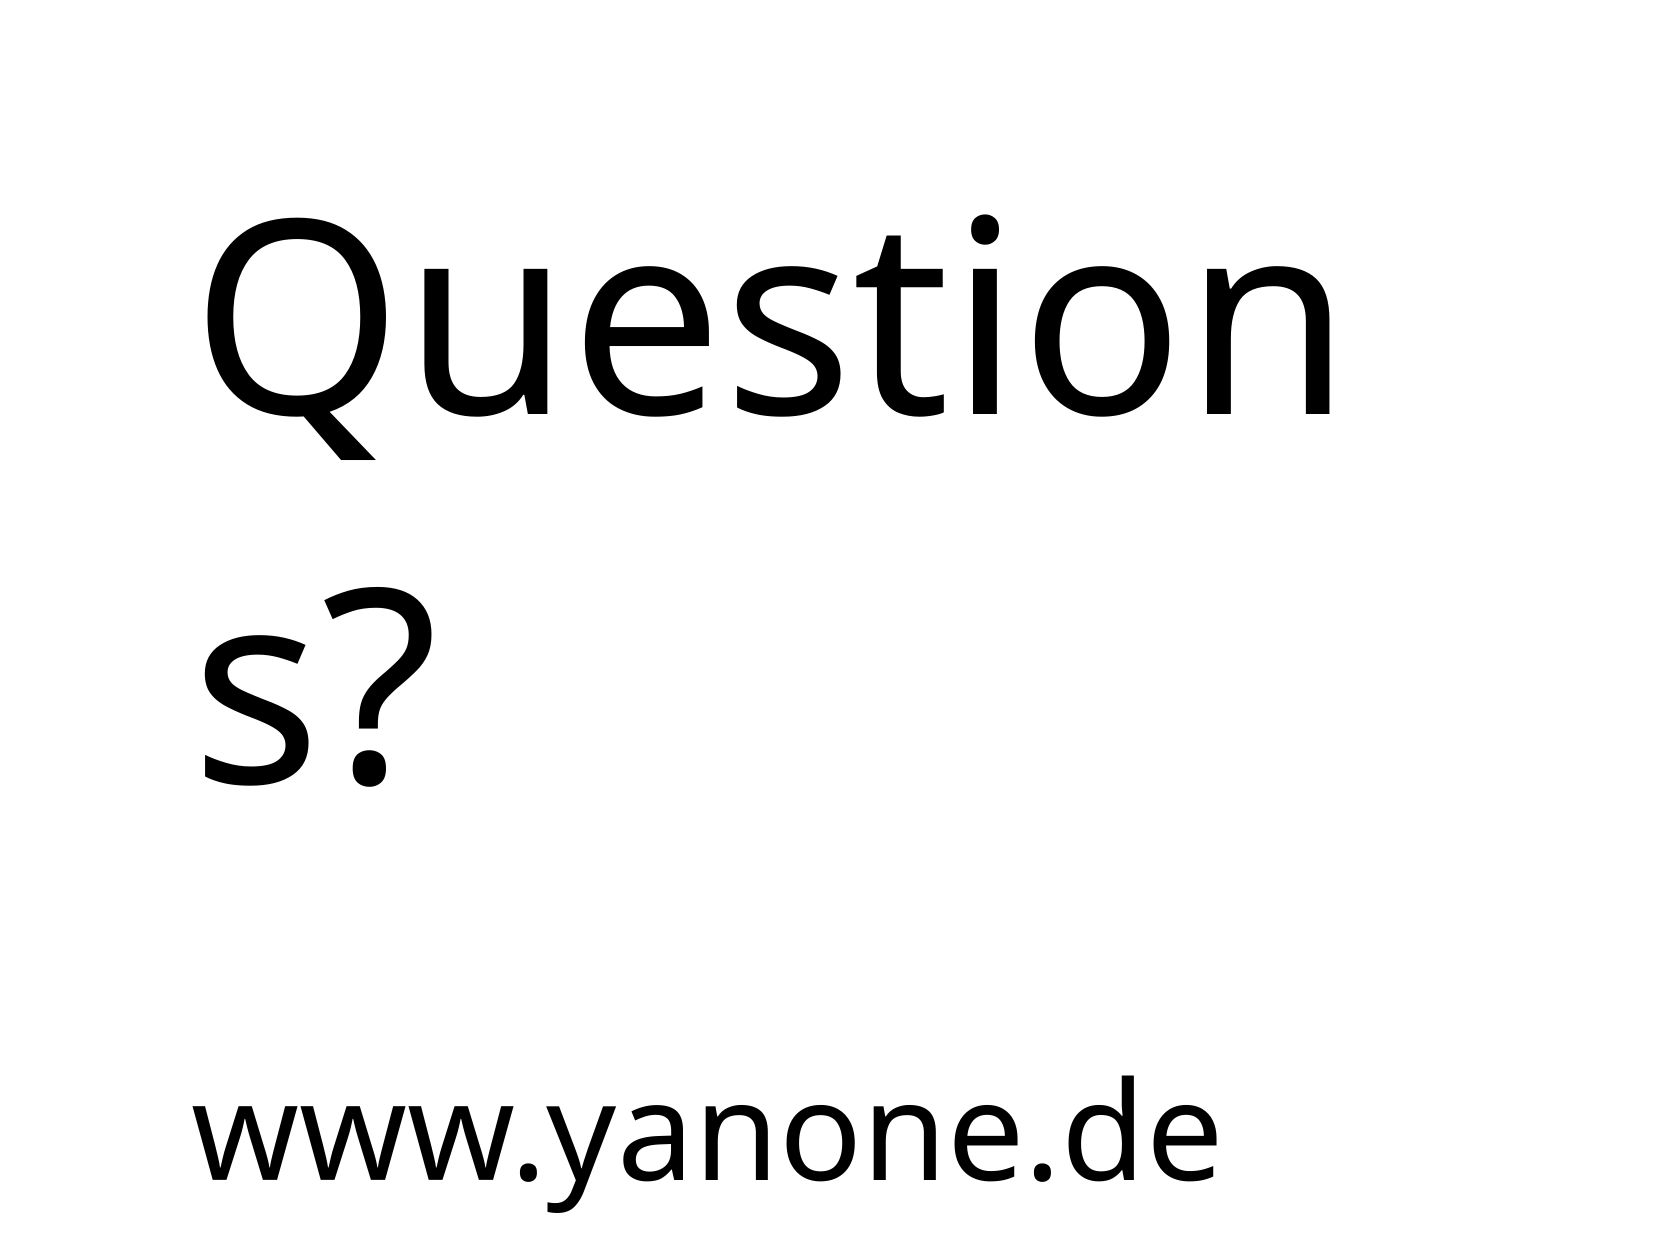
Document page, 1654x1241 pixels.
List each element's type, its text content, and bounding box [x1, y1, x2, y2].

text_box Questions? www.yanone.de tinyurl.com/slide-design-dev [177, 118, 1459, 1102]
